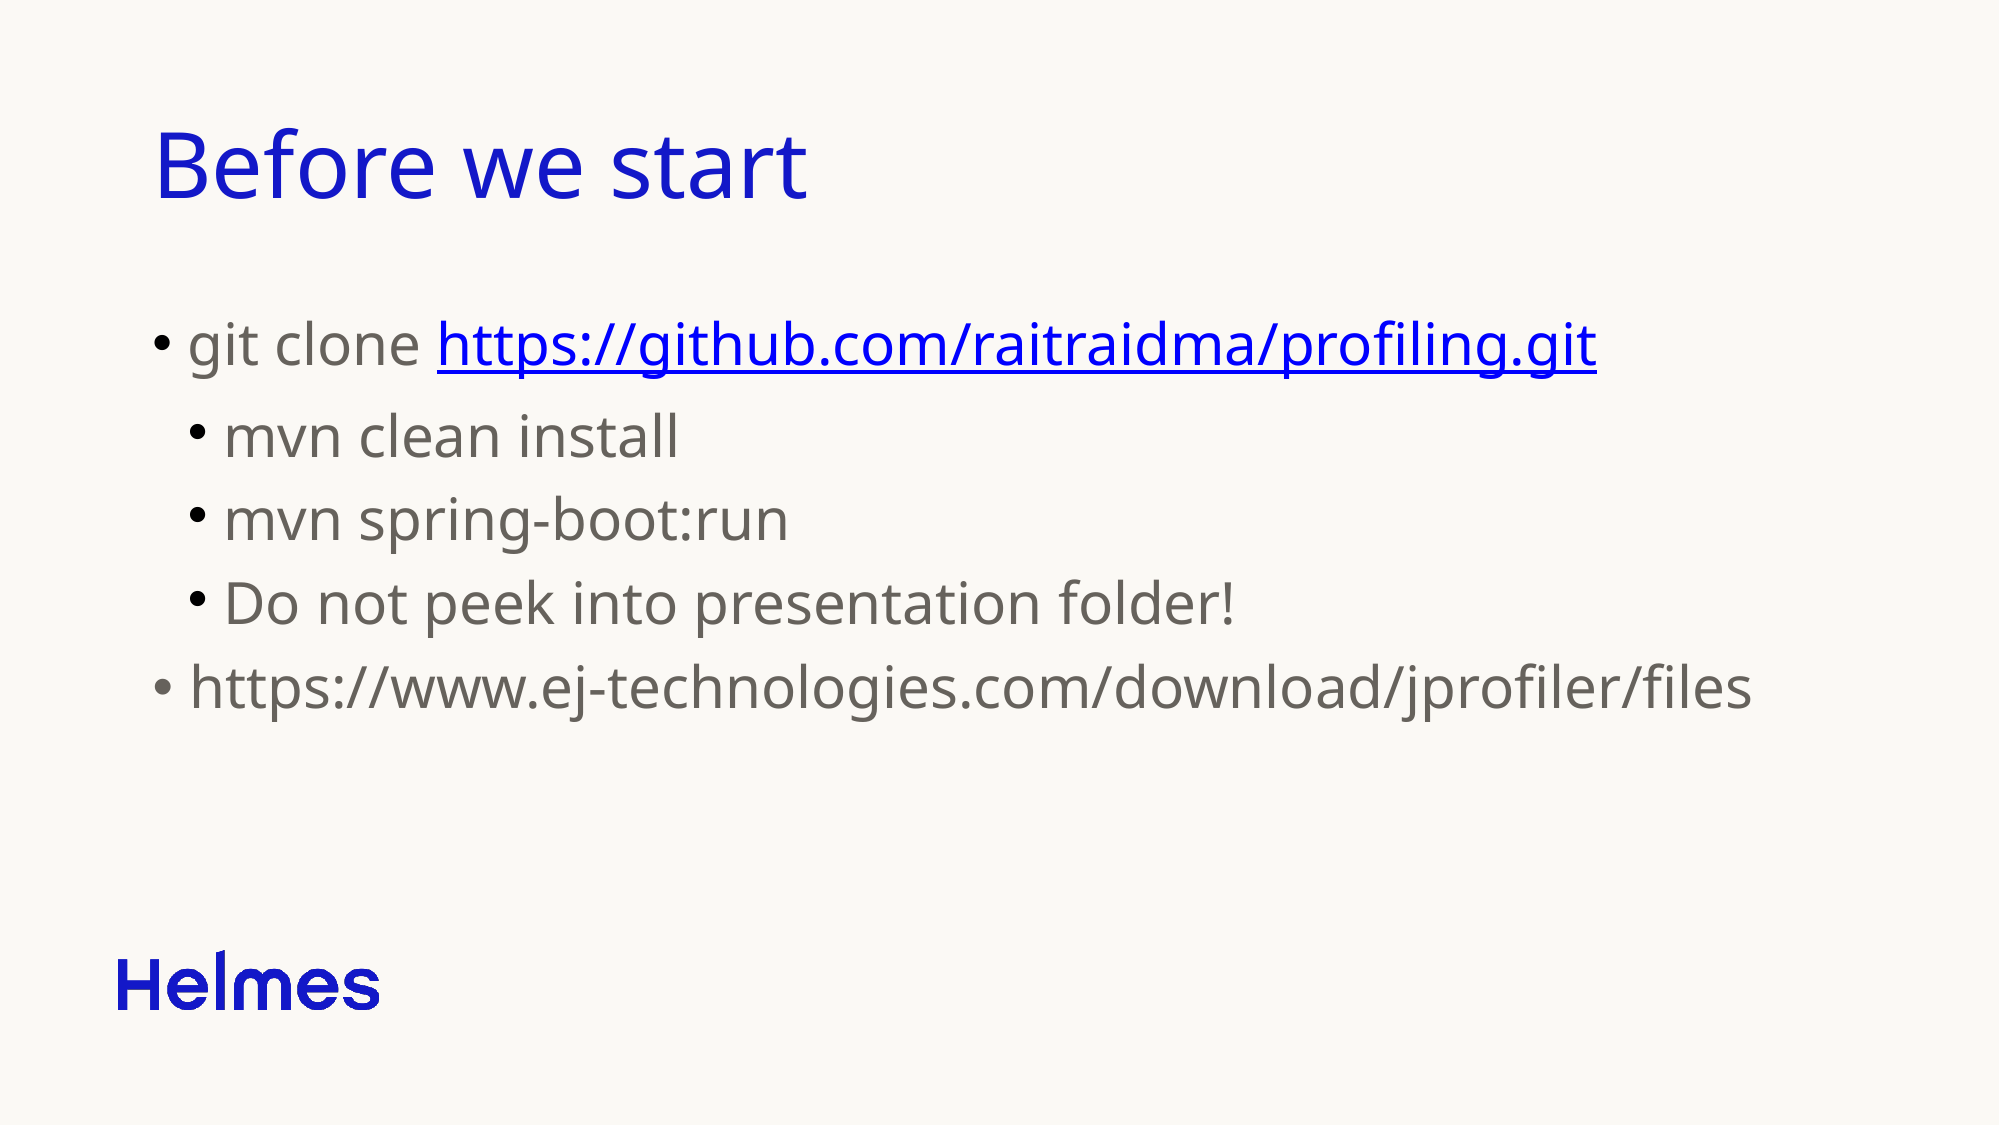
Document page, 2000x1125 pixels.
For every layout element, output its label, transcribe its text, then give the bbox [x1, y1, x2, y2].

picture [118, 950, 379, 1010]
text_box git clone https://github.com/raitraidma/profiling.git mvn clean install mvn spring-boot:run Do not peek into presentation folder! https://www.ej-technologies.com/download/jprofiler/files [137, 299, 1862, 1013]
text_box Before we start [137, 59, 1862, 277]
